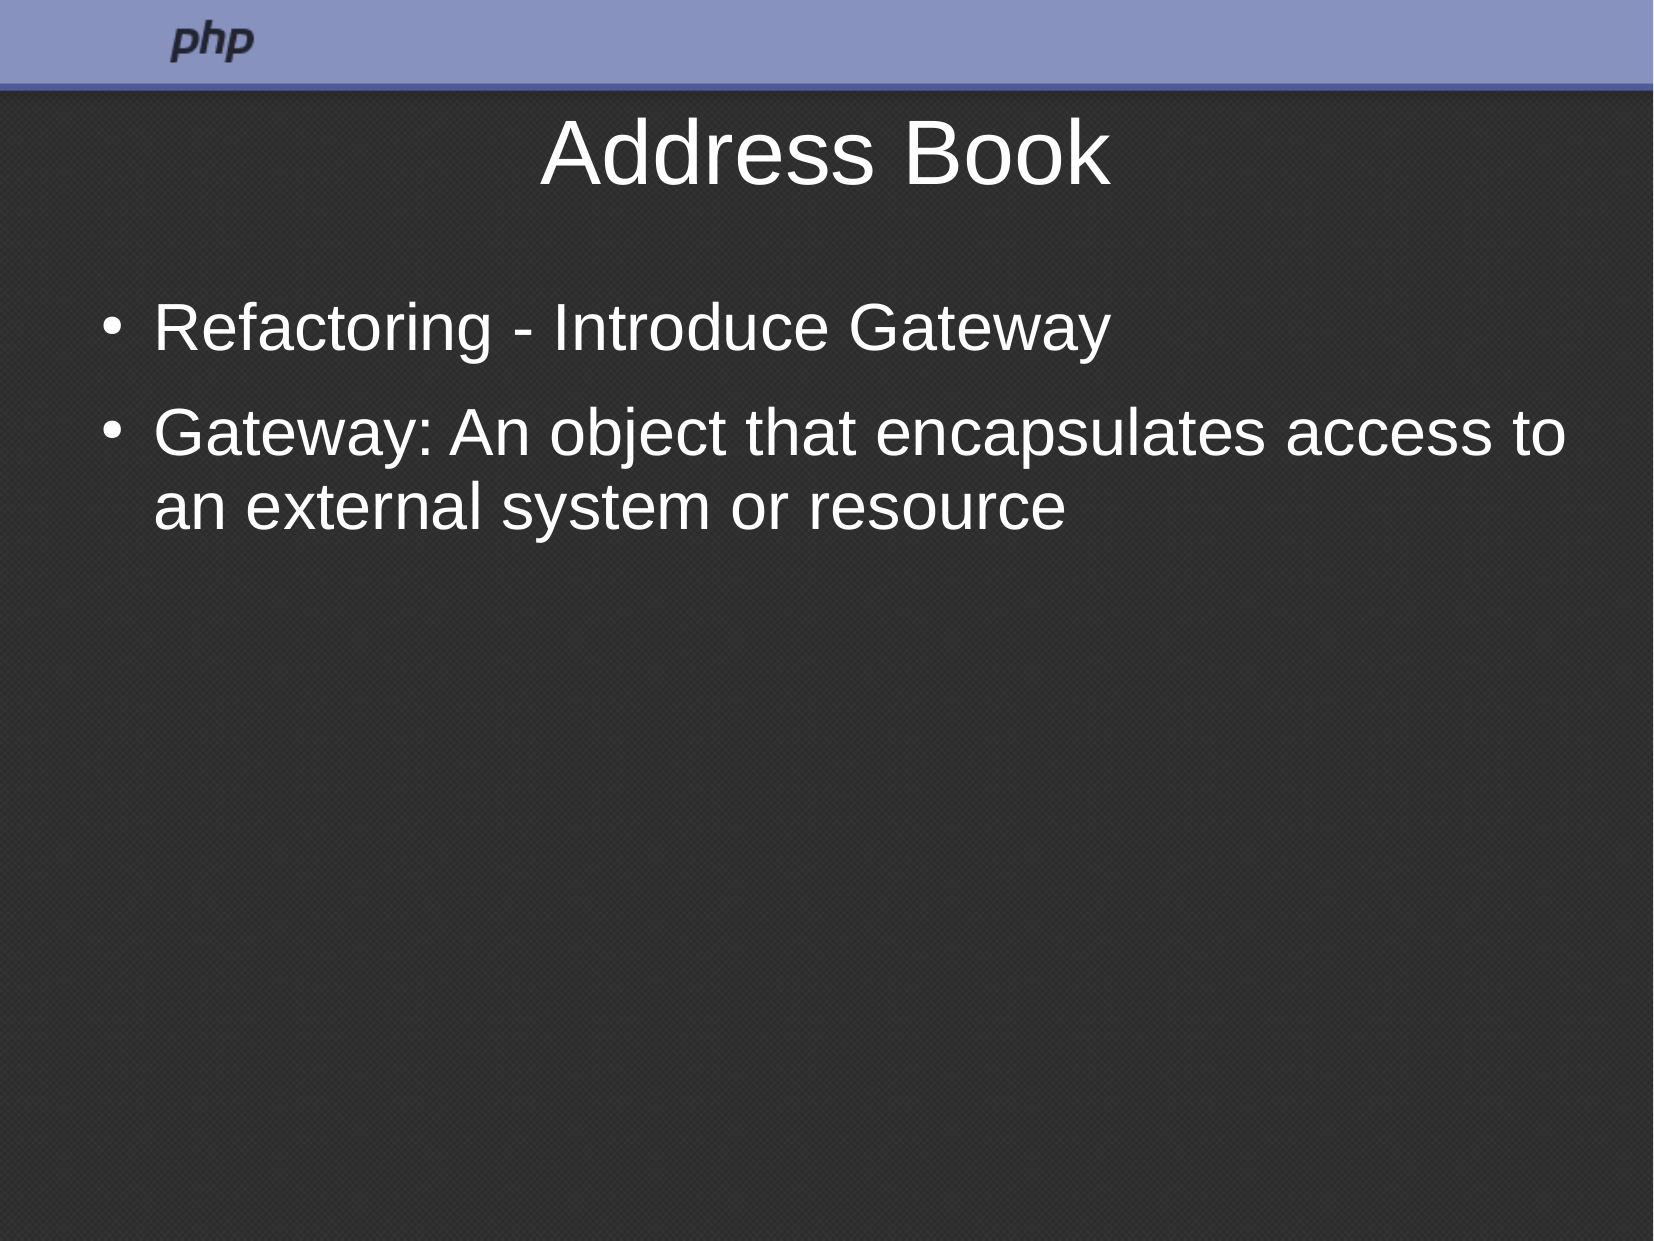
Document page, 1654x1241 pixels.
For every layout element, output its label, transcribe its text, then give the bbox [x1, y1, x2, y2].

picture [0, 0, 1654, 1241]
list Refactoring - Introduce Gateway Gateway: An object that encapsulates access to an external system or resource [82, 290, 1571, 1010]
title Address Book [82, 49, 1571, 257]
